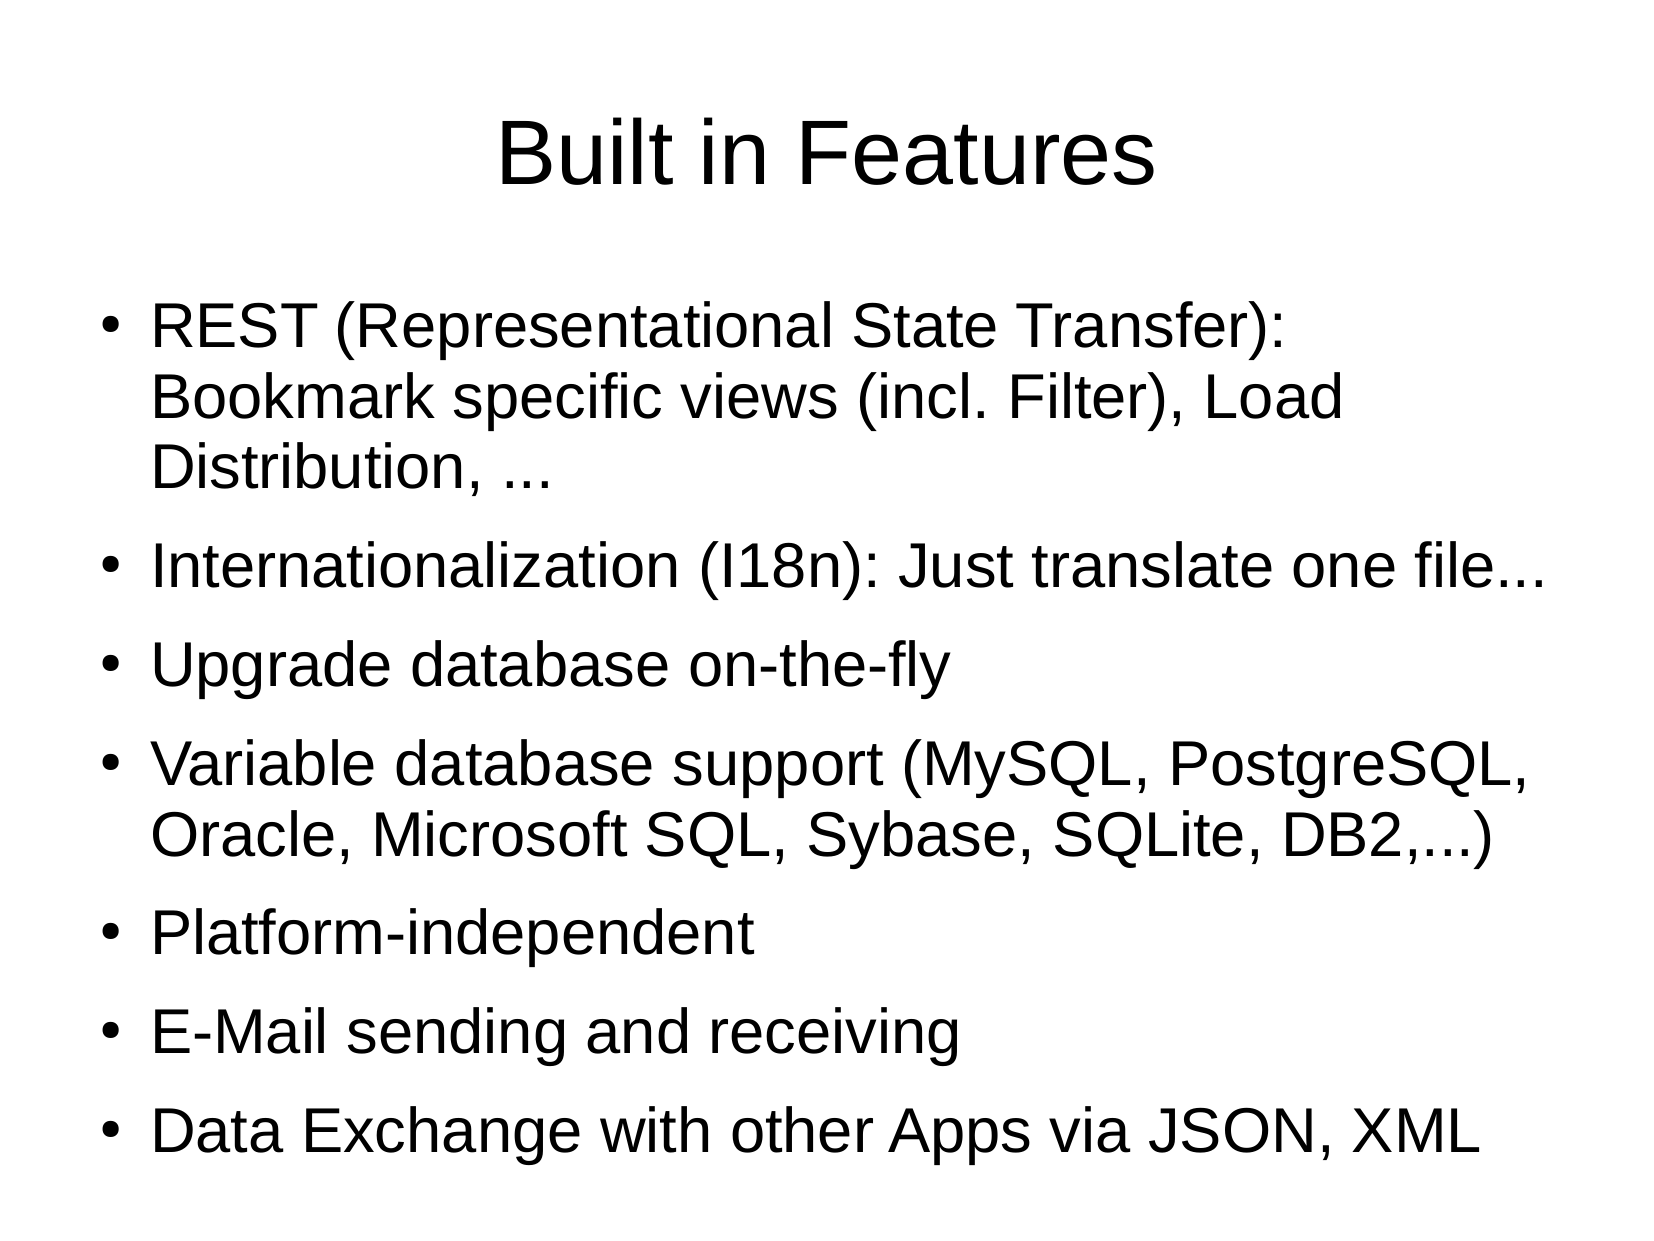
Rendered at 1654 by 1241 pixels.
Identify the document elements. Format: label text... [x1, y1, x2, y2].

title Built in Features [82, 49, 1571, 257]
list REST (Representational State Transfer): Bookmark specific views (incl. Filter), Load Distribution, ... Internationalization (I18n): Just translate one file... Upgrade database on-the-fly Variable database support (MySQL, PostgreSQL, Oracle, Microsoft SQL, Sybase, SQLite, DB2,...) Platform-independent E-Mail sending and receiving Data Exchange with other Apps via JSON, XML [82, 290, 1571, 1171]
